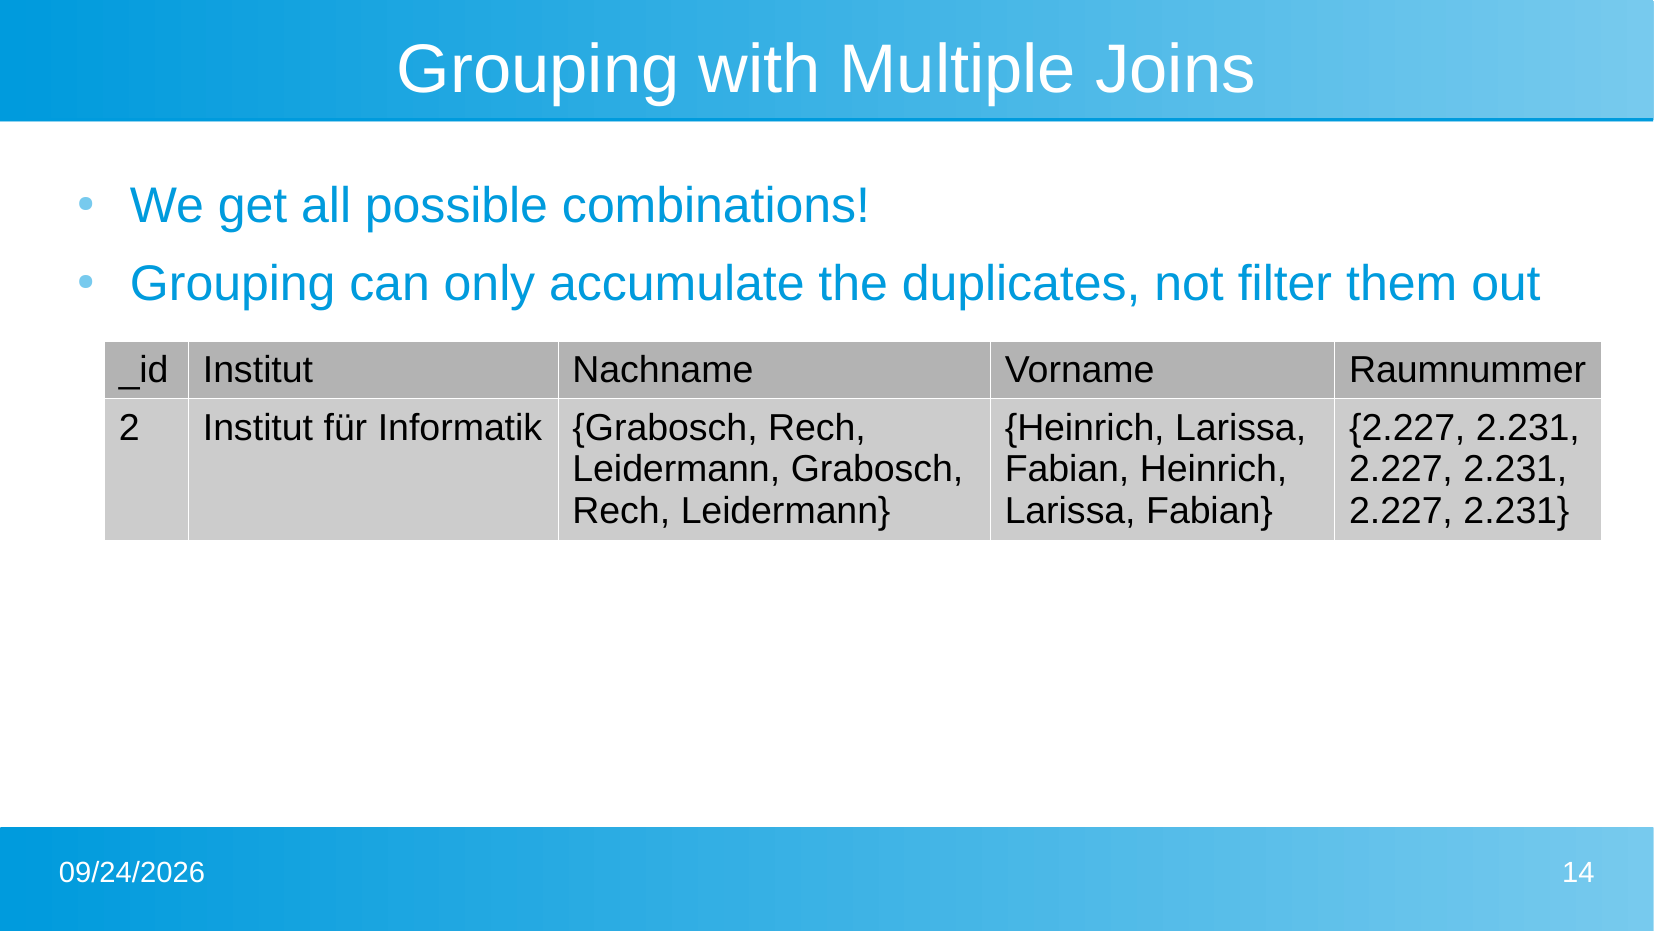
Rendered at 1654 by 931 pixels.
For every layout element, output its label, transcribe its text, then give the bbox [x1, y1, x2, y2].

table_header _id [105, 342, 188, 398]
list We get all possible combinations! Grouping can only accumulate the duplicates, not filter them out [59, 177, 1595, 768]
table_header Raumnummer [1335, 342, 1601, 398]
table_header Vorname [991, 342, 1334, 398]
table_cell 2 [105, 399, 188, 540]
table_cell Institut für Informatik [189, 399, 558, 540]
title Grouping with Multiple Joins [59, 29, 1595, 108]
table_cell {Grabosch, Rech, Leidermann, Grabosch, Rech, Leidermann} [559, 399, 990, 540]
table_cell {Heinrich, Larissa, Fabian, Heinrich, Larissa, Fabian} [991, 399, 1334, 540]
table_cell {2.227, 2.231, 2.227, 2.231, 2.227, 2.231} [1335, 399, 1601, 540]
table_header Nachname [559, 342, 990, 398]
table_header Institut [189, 342, 558, 398]
